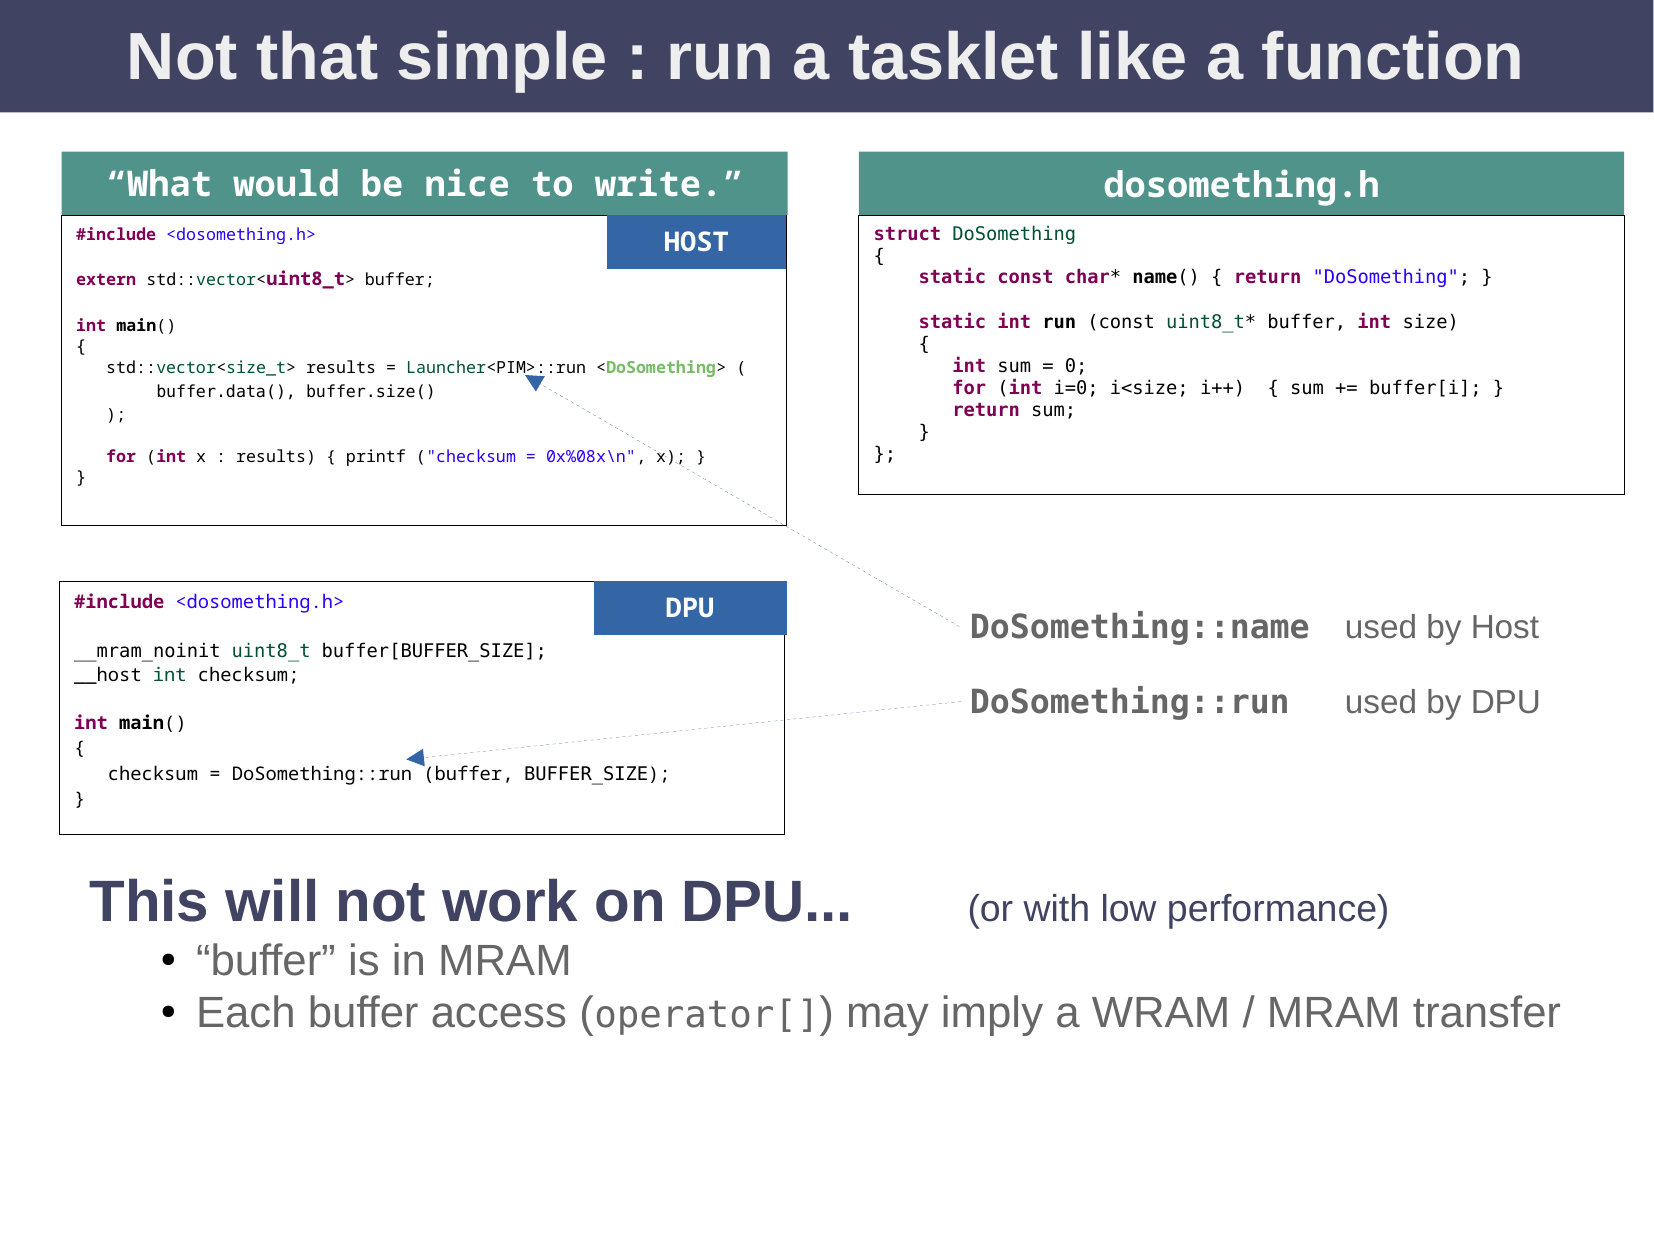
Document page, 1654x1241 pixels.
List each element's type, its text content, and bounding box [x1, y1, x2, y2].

text_box DPU [594, 581, 787, 635]
text_box “What would be nice to write.” [61, 151, 788, 215]
text_box HOST [607, 215, 786, 269]
text_box Not that simple : run a tasklet like a function [0, 0, 1654, 113]
text_box #include <dosomething.h> __mram_noinit uint8_t buffer[BUFFER_SIZE]; __host int checksum; int main() { checksum = DoSomething::run (buffer, BUFFER_SIZE); } [59, 581, 785, 835]
text_box struct DoSomething { static const char* name() { return "DoSomething"; } static int run (const uint8_t* buffer, int size) { int sum = 0; for (int i=0; i<size; i++) { sum += buffer[i]; } return sum; } }; [858, 215, 1625, 495]
text_box DoSomething::name used by Host DoSomething::run used by DPU [955, 600, 1560, 729]
text_box This will not work on DPU... (or with low performance) “buffer” is in MRAM Each buffer access (operator[]) may imply a WRAM / MRAM transfer [75, 860, 1619, 1165]
text_box dosomething.h [858, 151, 1625, 215]
text_box #include <dosomething.h> extern std::vector<uint8_t> buffer; int main() { std::vector<size_t> results = Launcher<PIM>::run <DoSomething> ( buffer.data(), buffer.size() ); for (int x : results) { printf ("checksum = 0x%08x\n", x); } } [61, 215, 787, 526]
